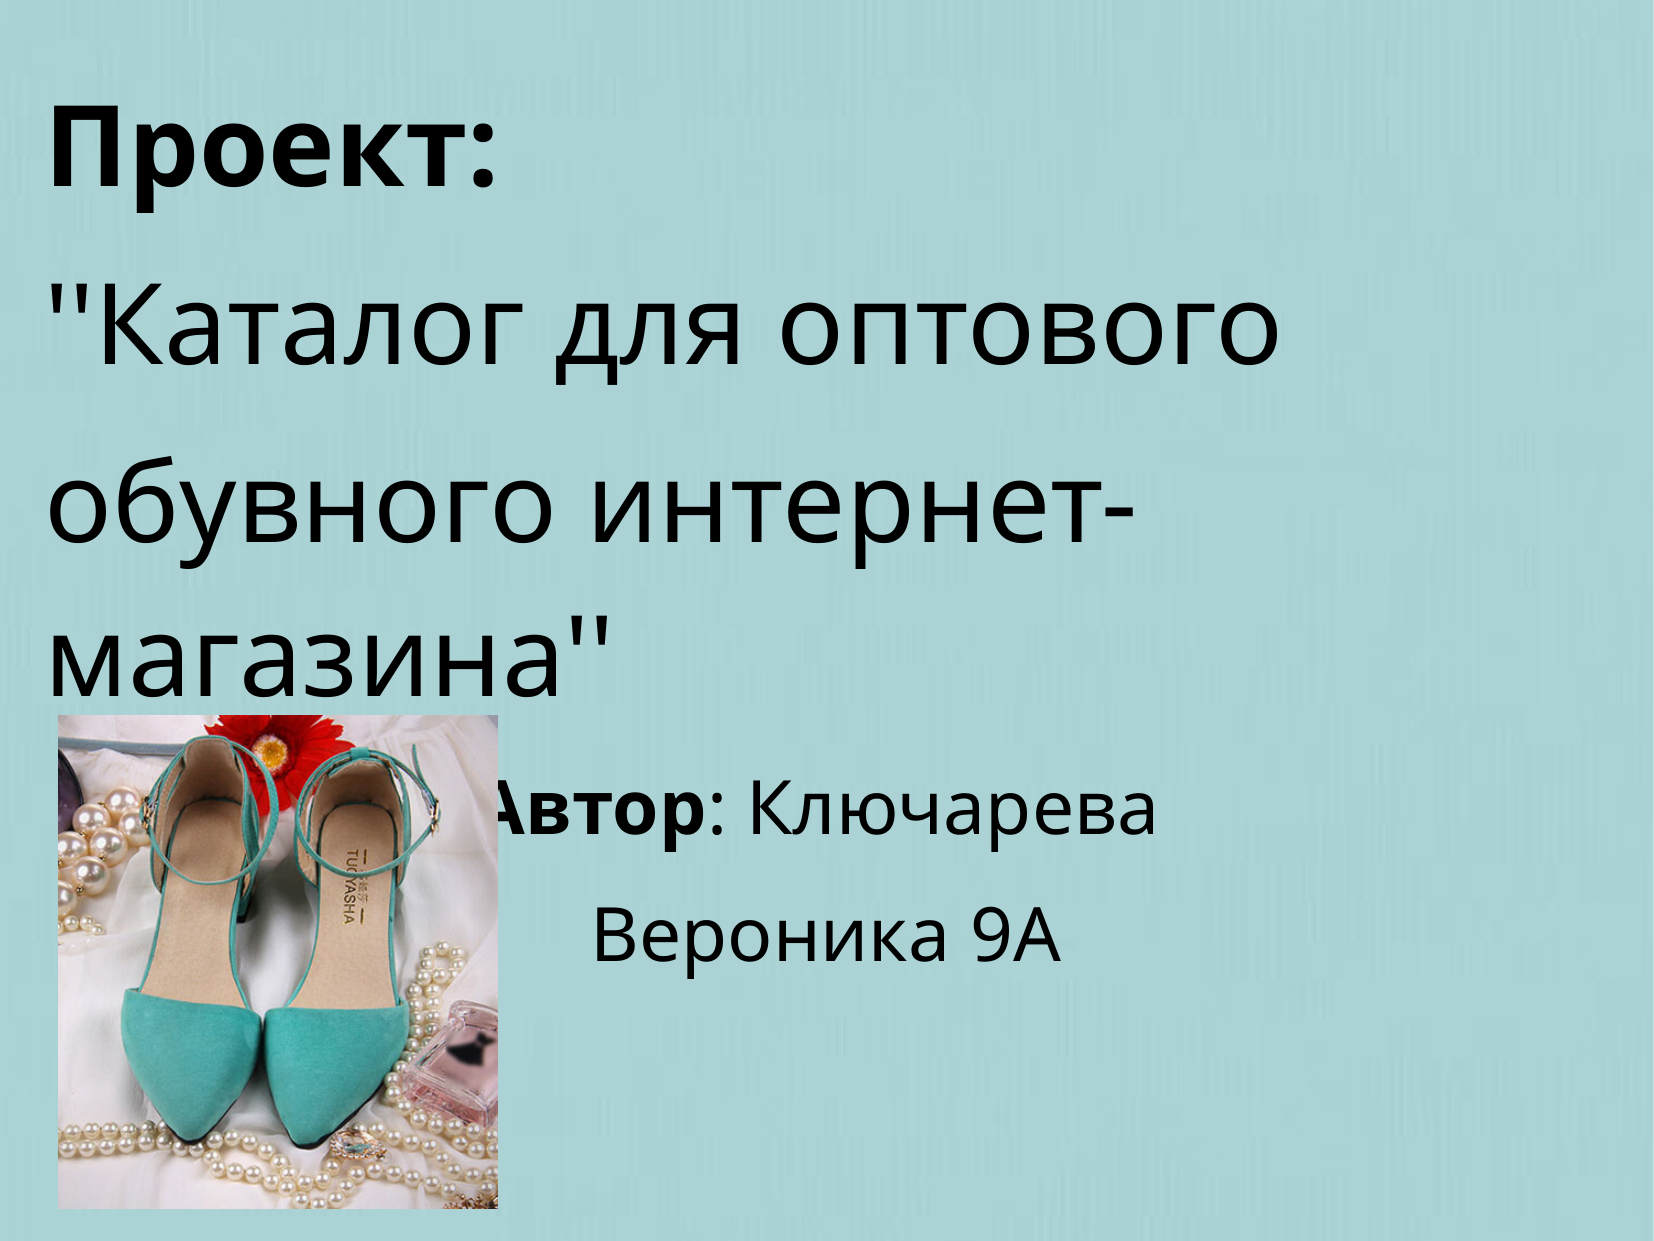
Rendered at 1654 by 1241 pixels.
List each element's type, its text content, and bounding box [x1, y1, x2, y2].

picture [0, 0, 1654, 1241]
text_box Проект: ''Каталог для оптового обувного интернет-магазина'' Автор: Ключарева Вероника 9А [29, 59, 1565, 1241]
picture [58, 715, 498, 1209]
